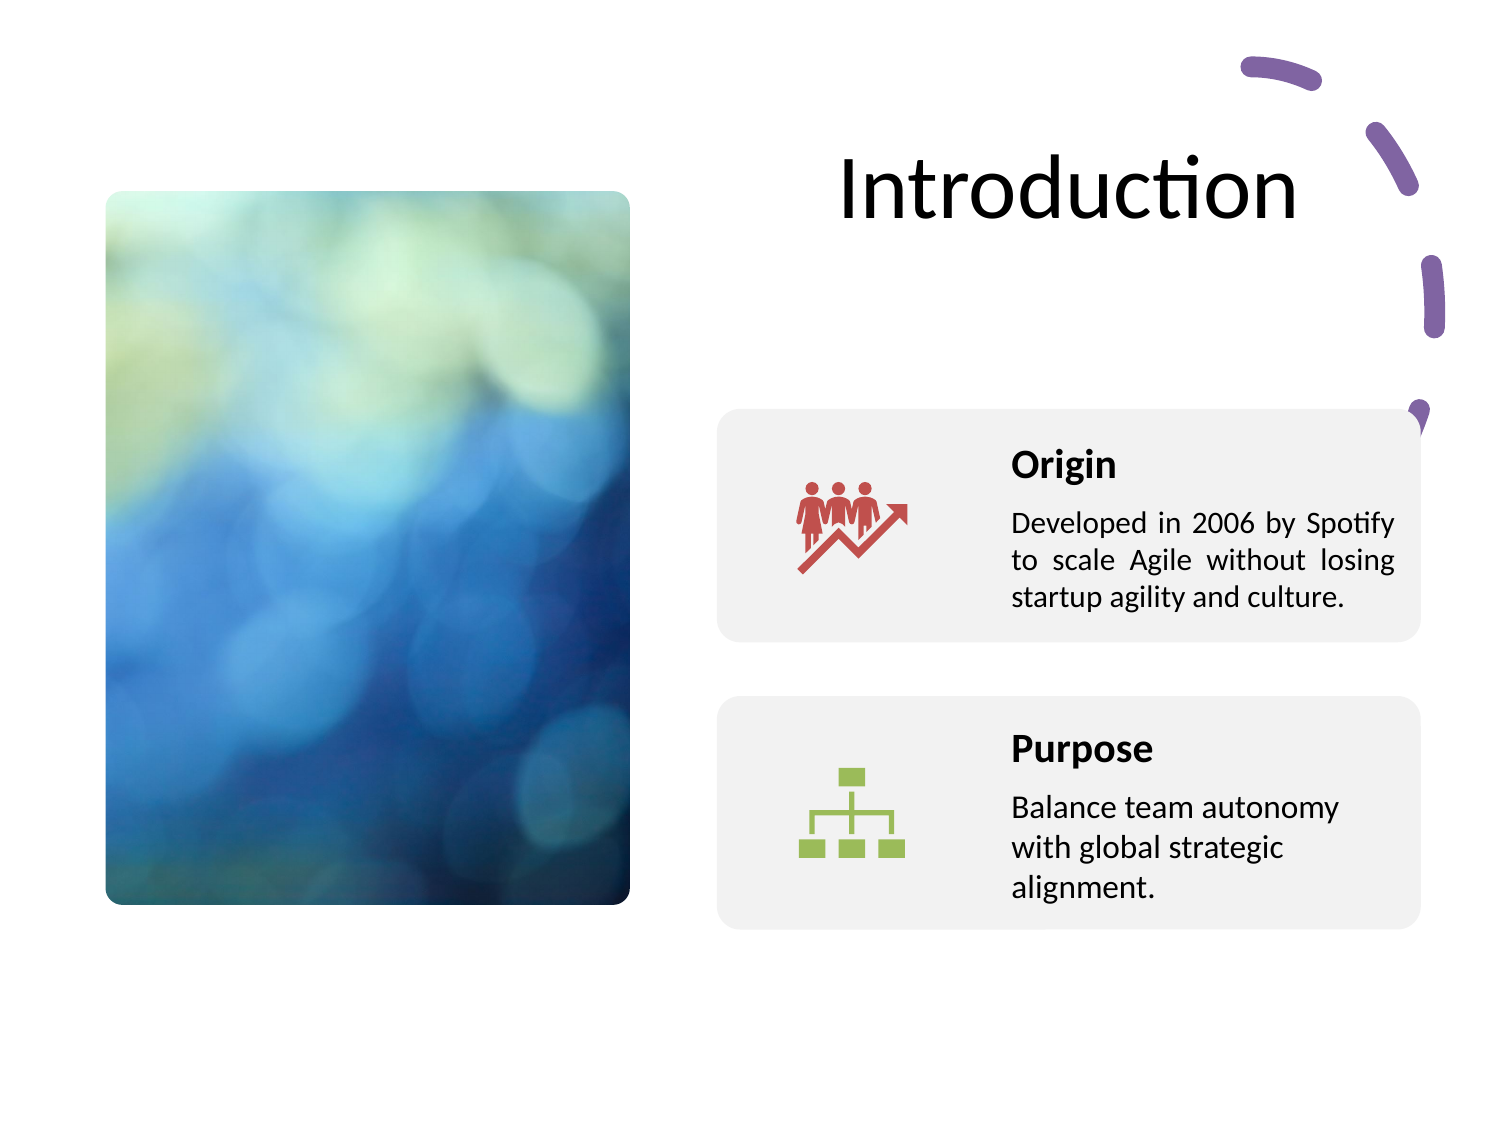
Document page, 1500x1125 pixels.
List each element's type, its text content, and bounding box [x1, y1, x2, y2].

text_box Purpose Balance team autonomy with global strategic alignment. [986, 696, 1421, 930]
text_box [716, 696, 986, 930]
title Introduction [716, 72, 1421, 291]
text_box [716, 408, 986, 643]
text_box [105, 191, 630, 905]
text_box Origin Developed in 2006 by Spotify to scale Agile without losing startup agility and culture. [986, 408, 1421, 643]
